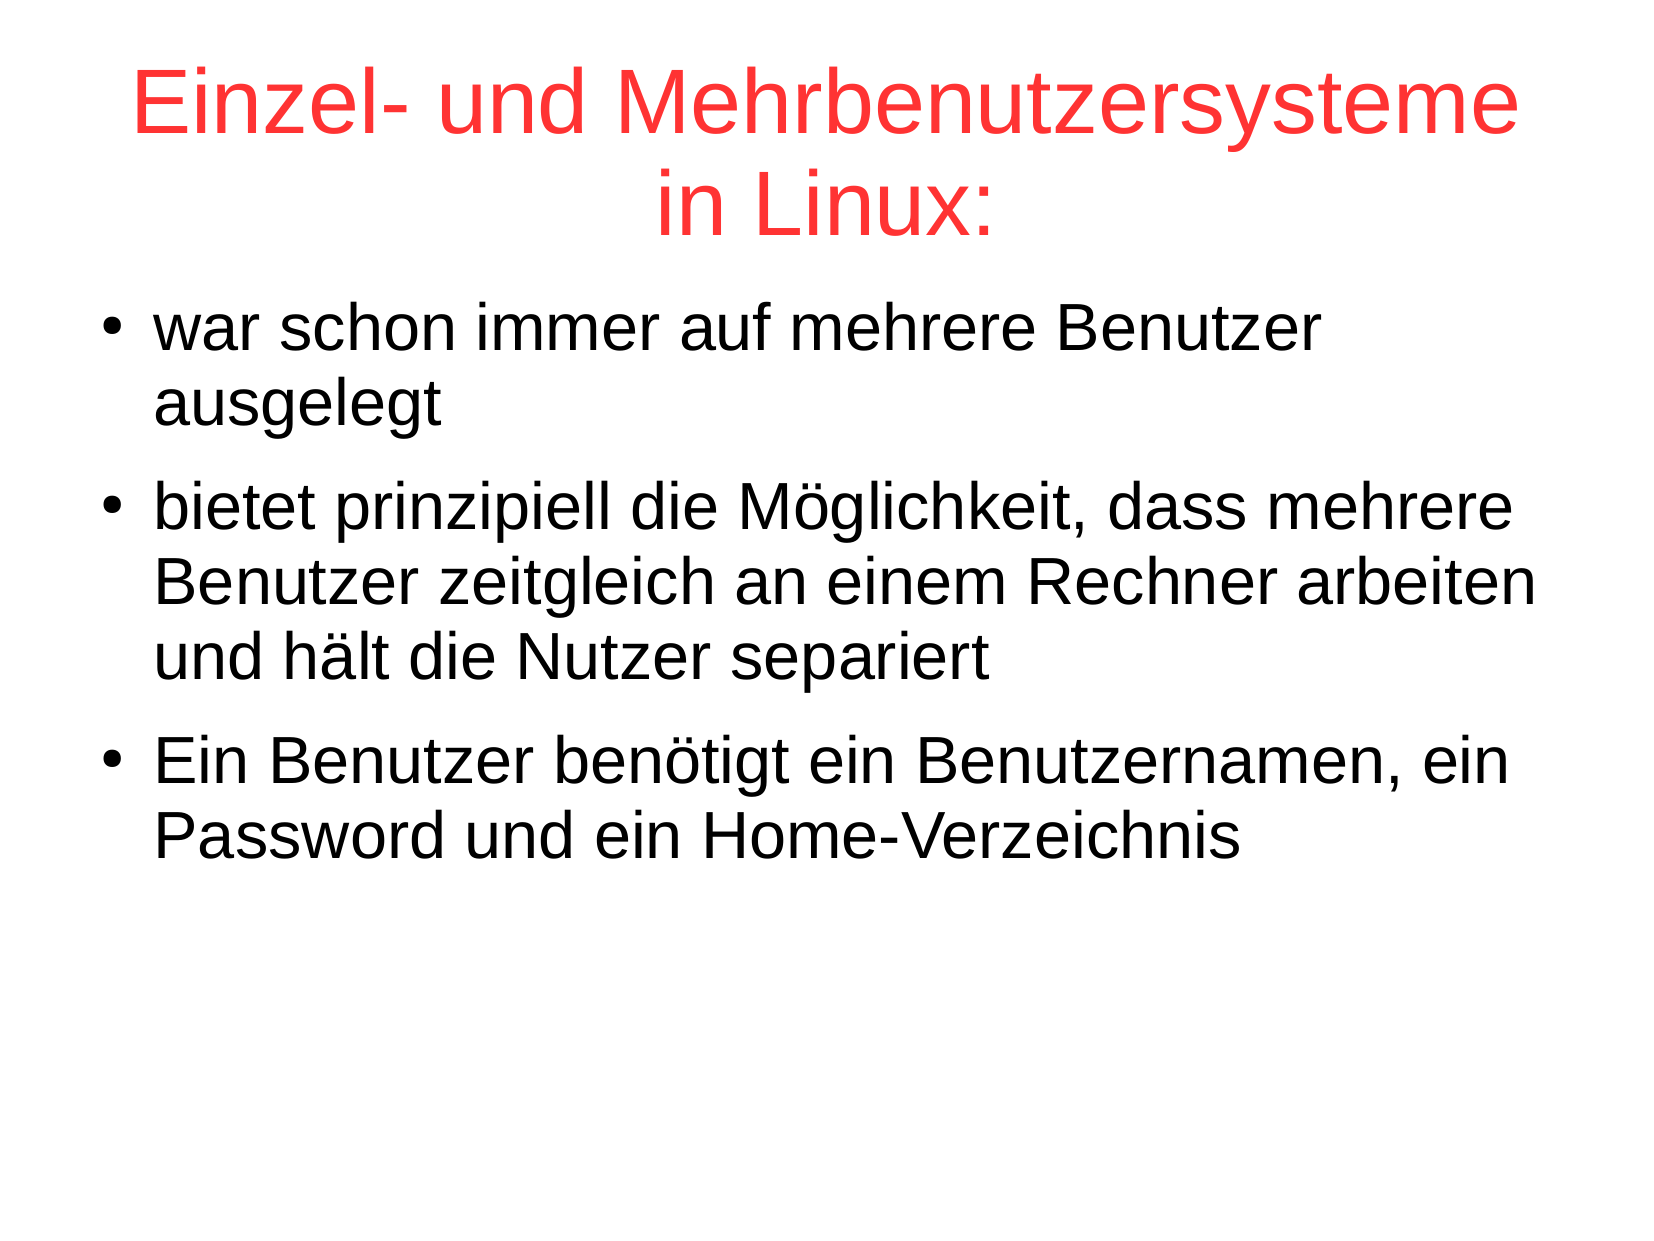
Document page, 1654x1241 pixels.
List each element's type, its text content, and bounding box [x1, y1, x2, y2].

list war schon immer auf mehrere Benutzer ausgelegt bietet prinzipiell die Möglichkeit, dass mehrere Benutzer zeitgleich an einem Rechner arbeiten und hält die Nutzer separiert Ein Benutzer benötigt ein Benutzernamen, ein Password und ein Home-Verzeichnis [82, 290, 1571, 1109]
title Einzel- und Mehrbenutzersysteme in Linux: [82, 49, 1571, 257]
